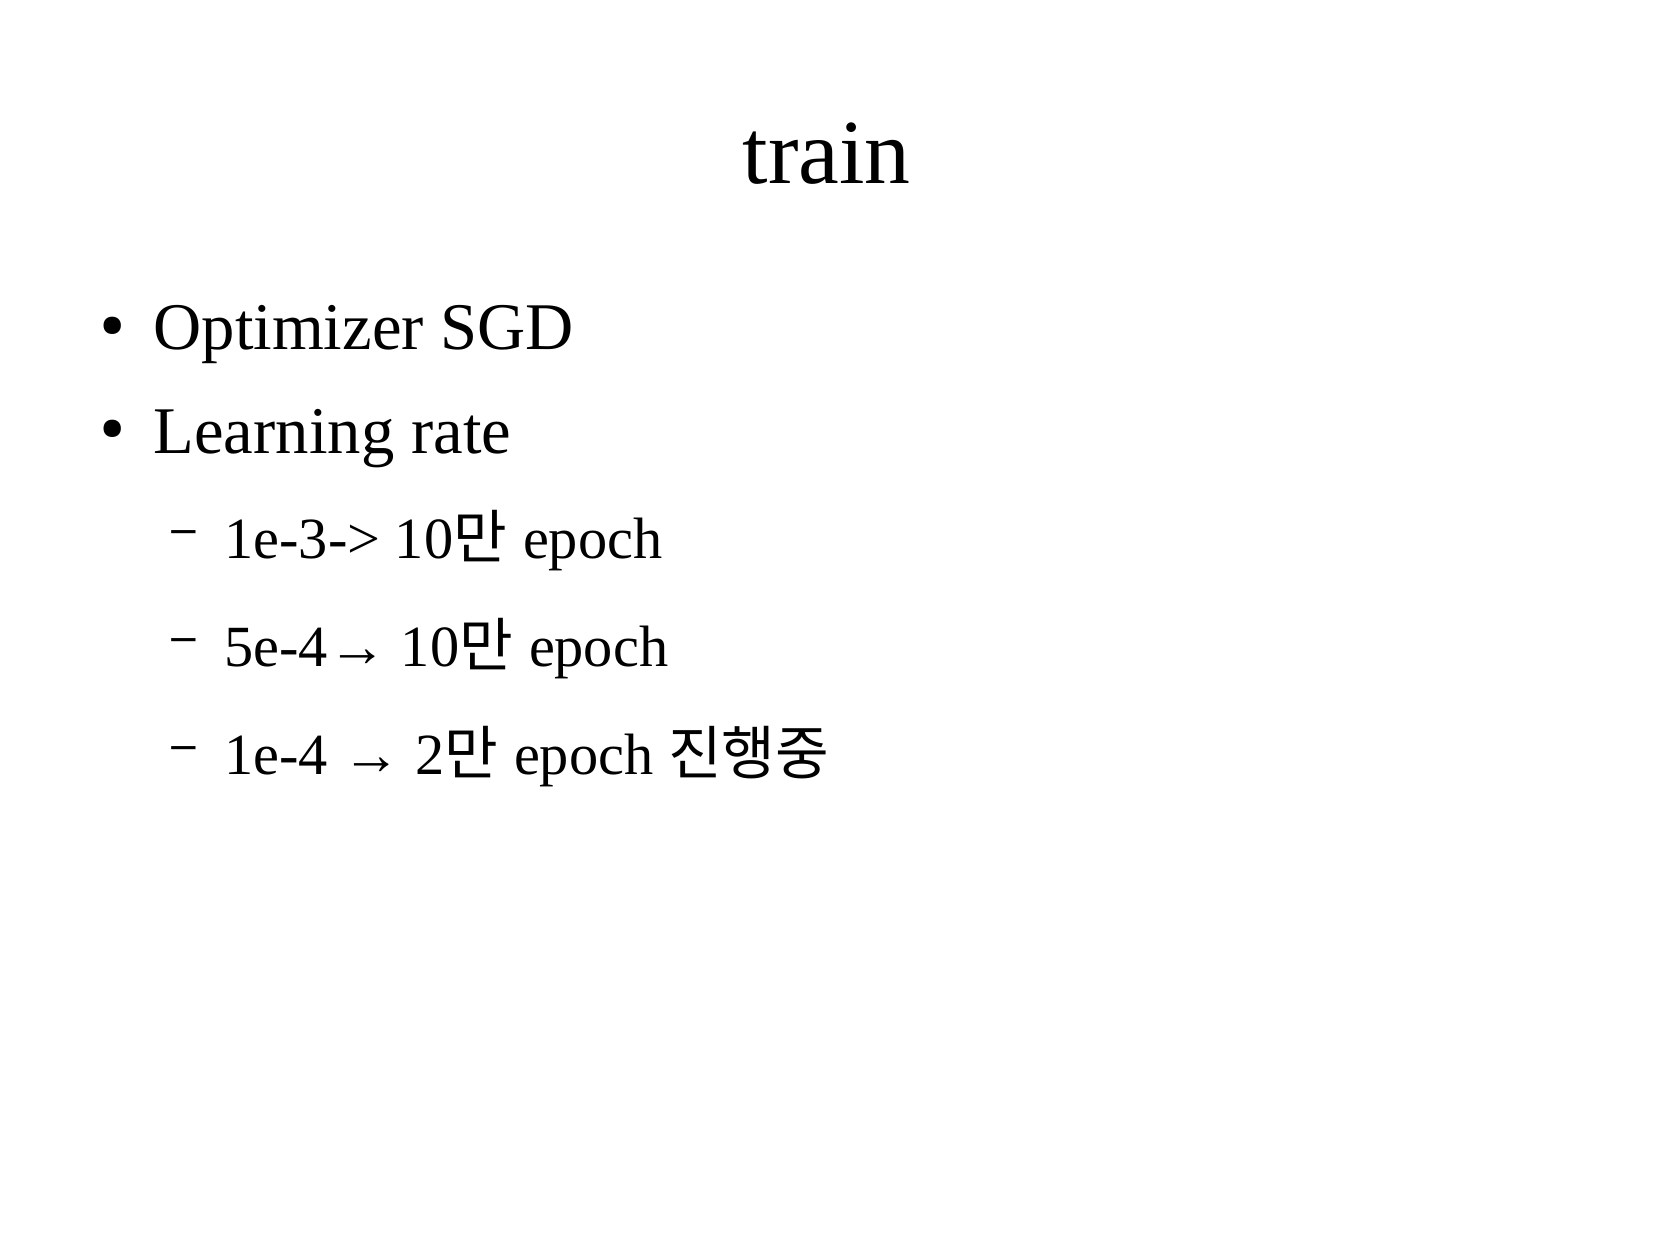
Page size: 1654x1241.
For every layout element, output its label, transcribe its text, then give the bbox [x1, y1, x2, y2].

title train [82, 49, 1571, 257]
list Optimizer SGD Learning rate 1e-3-> 10만 epoch 5e-4→ 10만 epoch 1e-4 → 2만 epoch 진행중 [82, 290, 1571, 1010]
